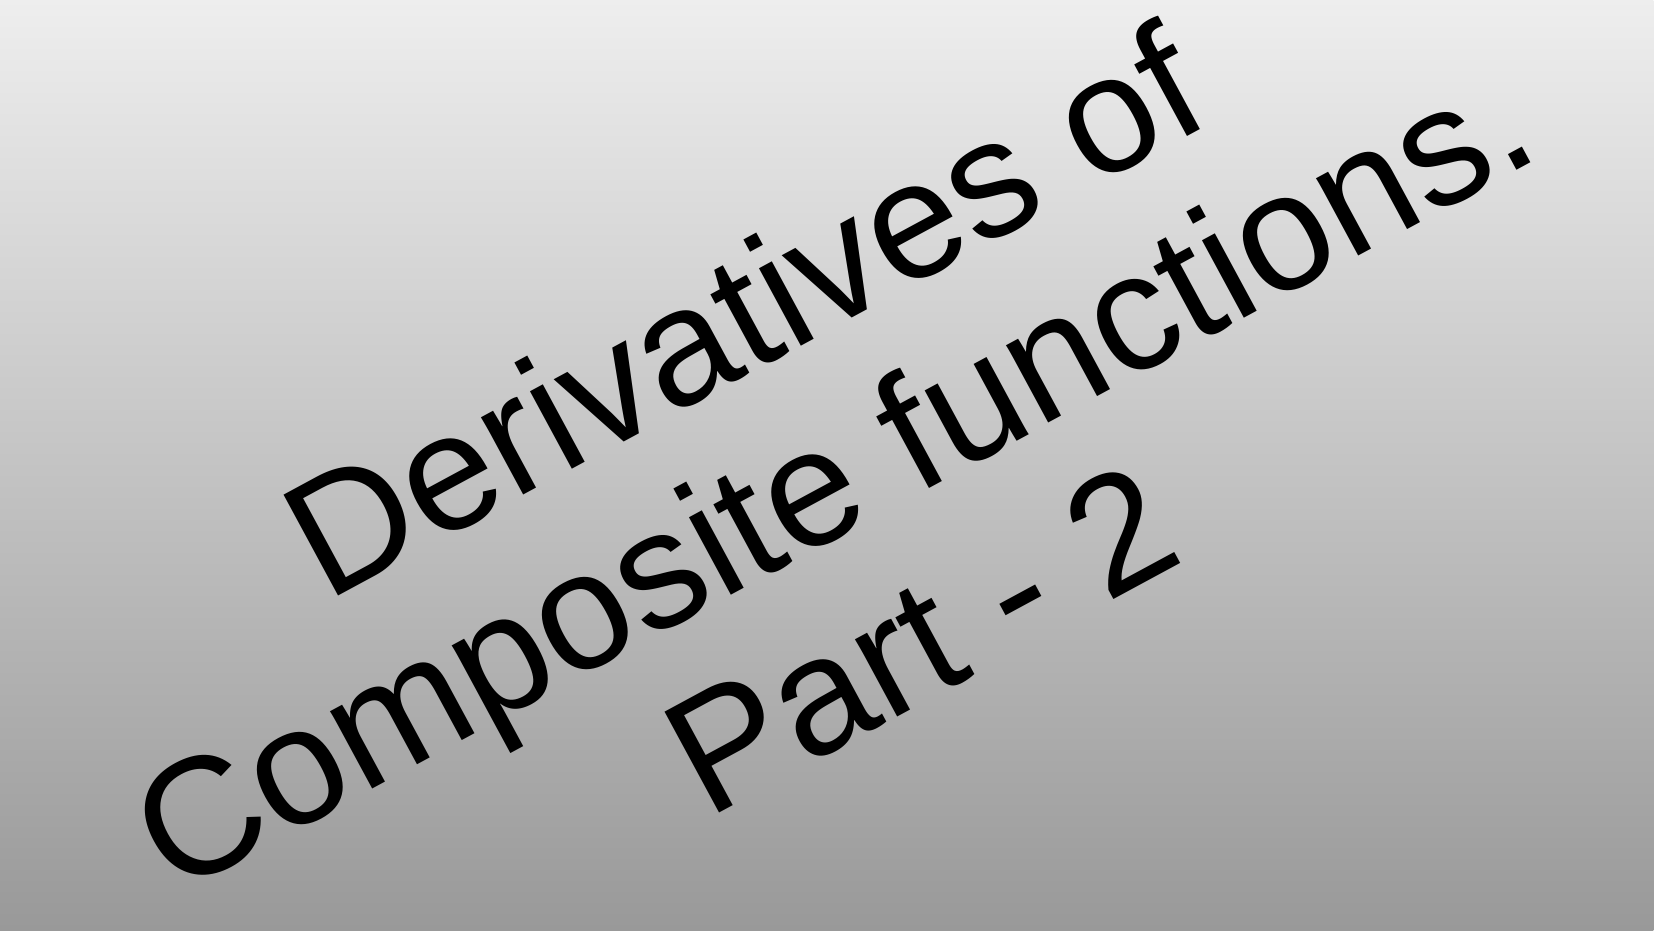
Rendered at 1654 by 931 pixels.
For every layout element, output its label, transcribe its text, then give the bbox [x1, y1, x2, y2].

title Derivatives of Composite functions. Part - 2 [0, 0, 1654, 931]
